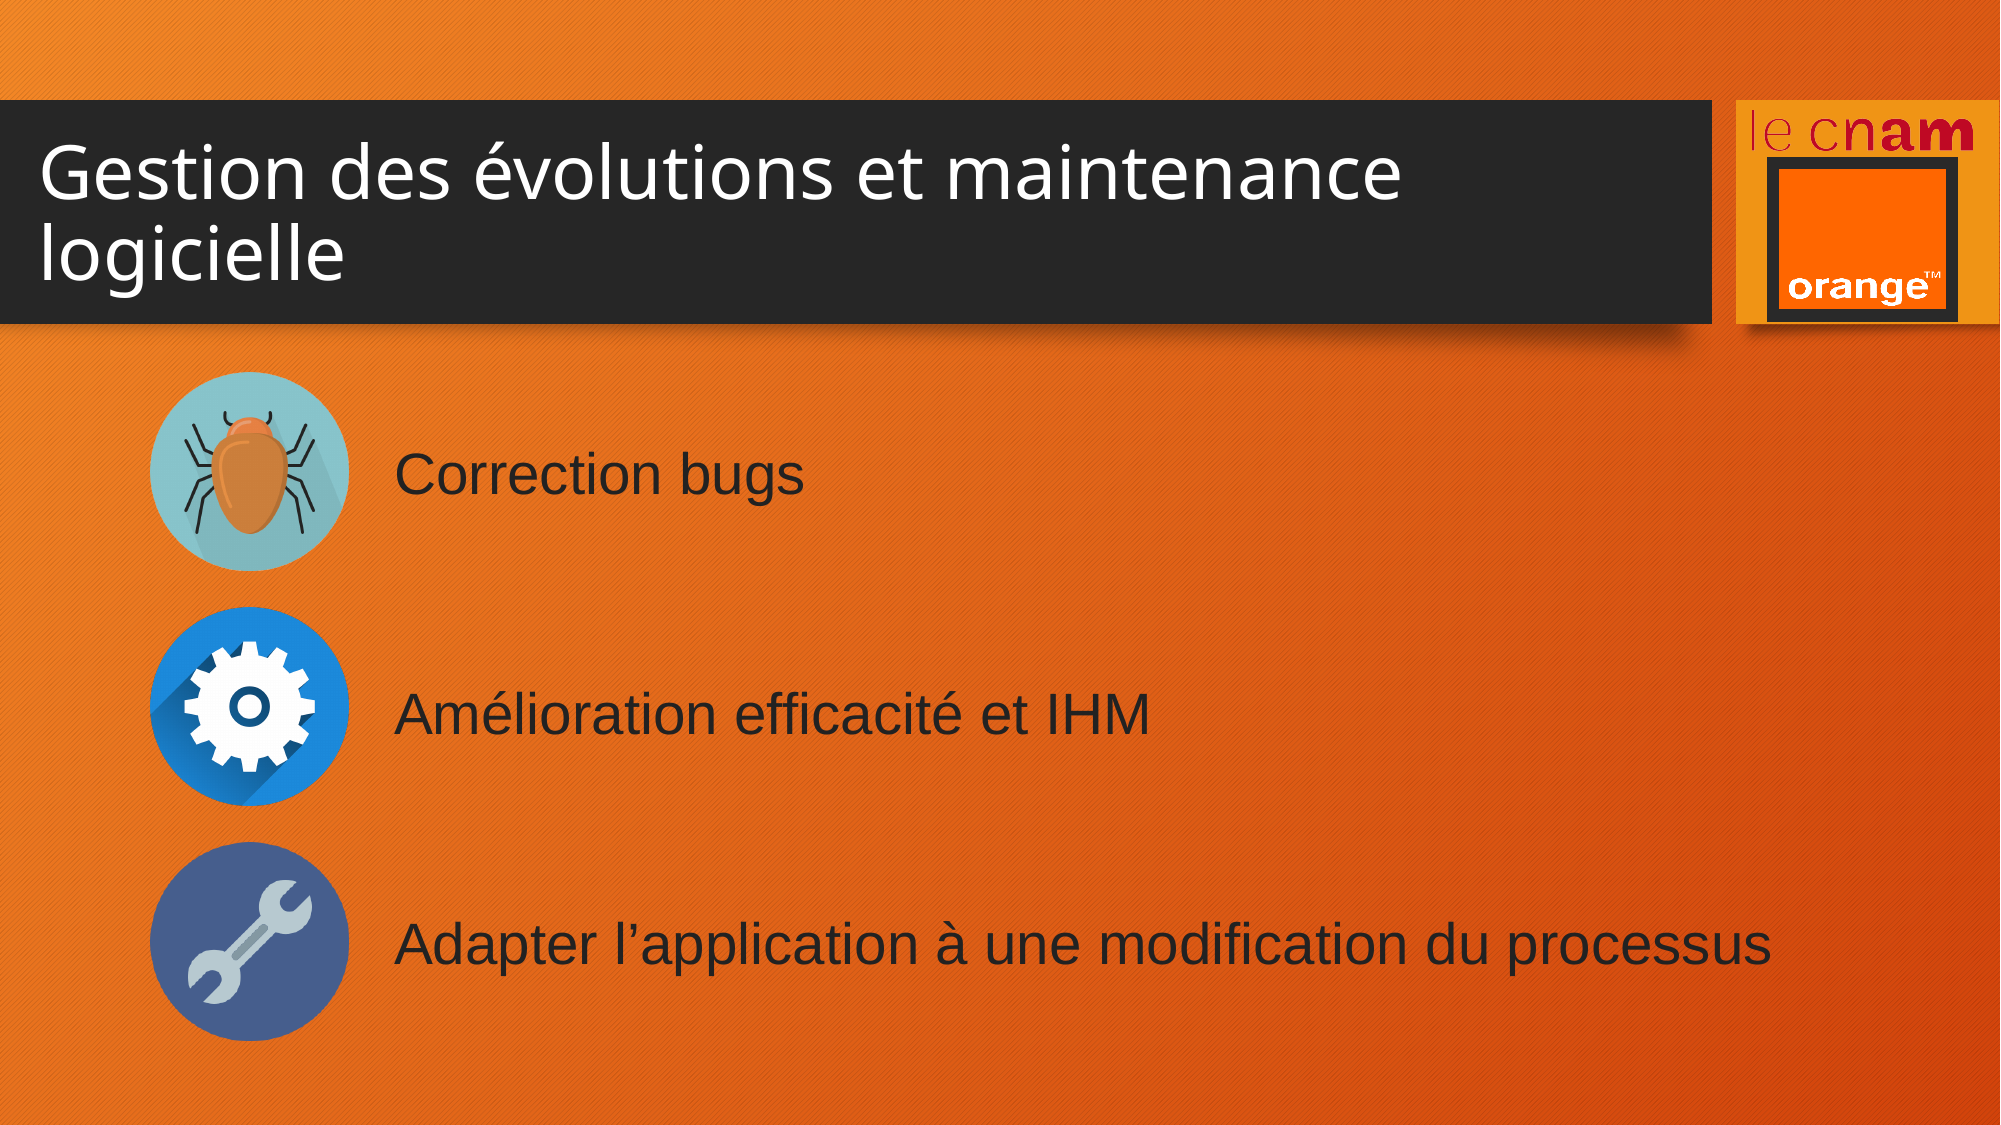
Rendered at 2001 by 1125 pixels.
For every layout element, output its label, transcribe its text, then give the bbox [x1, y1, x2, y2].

text_box Adapter l’application à une modification du processus [379, 899, 1790, 984]
picture [1779, 169, 1946, 310]
text_box Amélioration efficacité et IHM [379, 669, 1168, 754]
picture [150, 372, 349, 571]
picture [150, 842, 349, 1041]
title Gestion des évolutions et maintenance logicielle [23, 127, 1712, 305]
picture [150, 607, 349, 806]
text_box Correction bugs [379, 429, 826, 514]
picture [1752, 110, 1973, 151]
